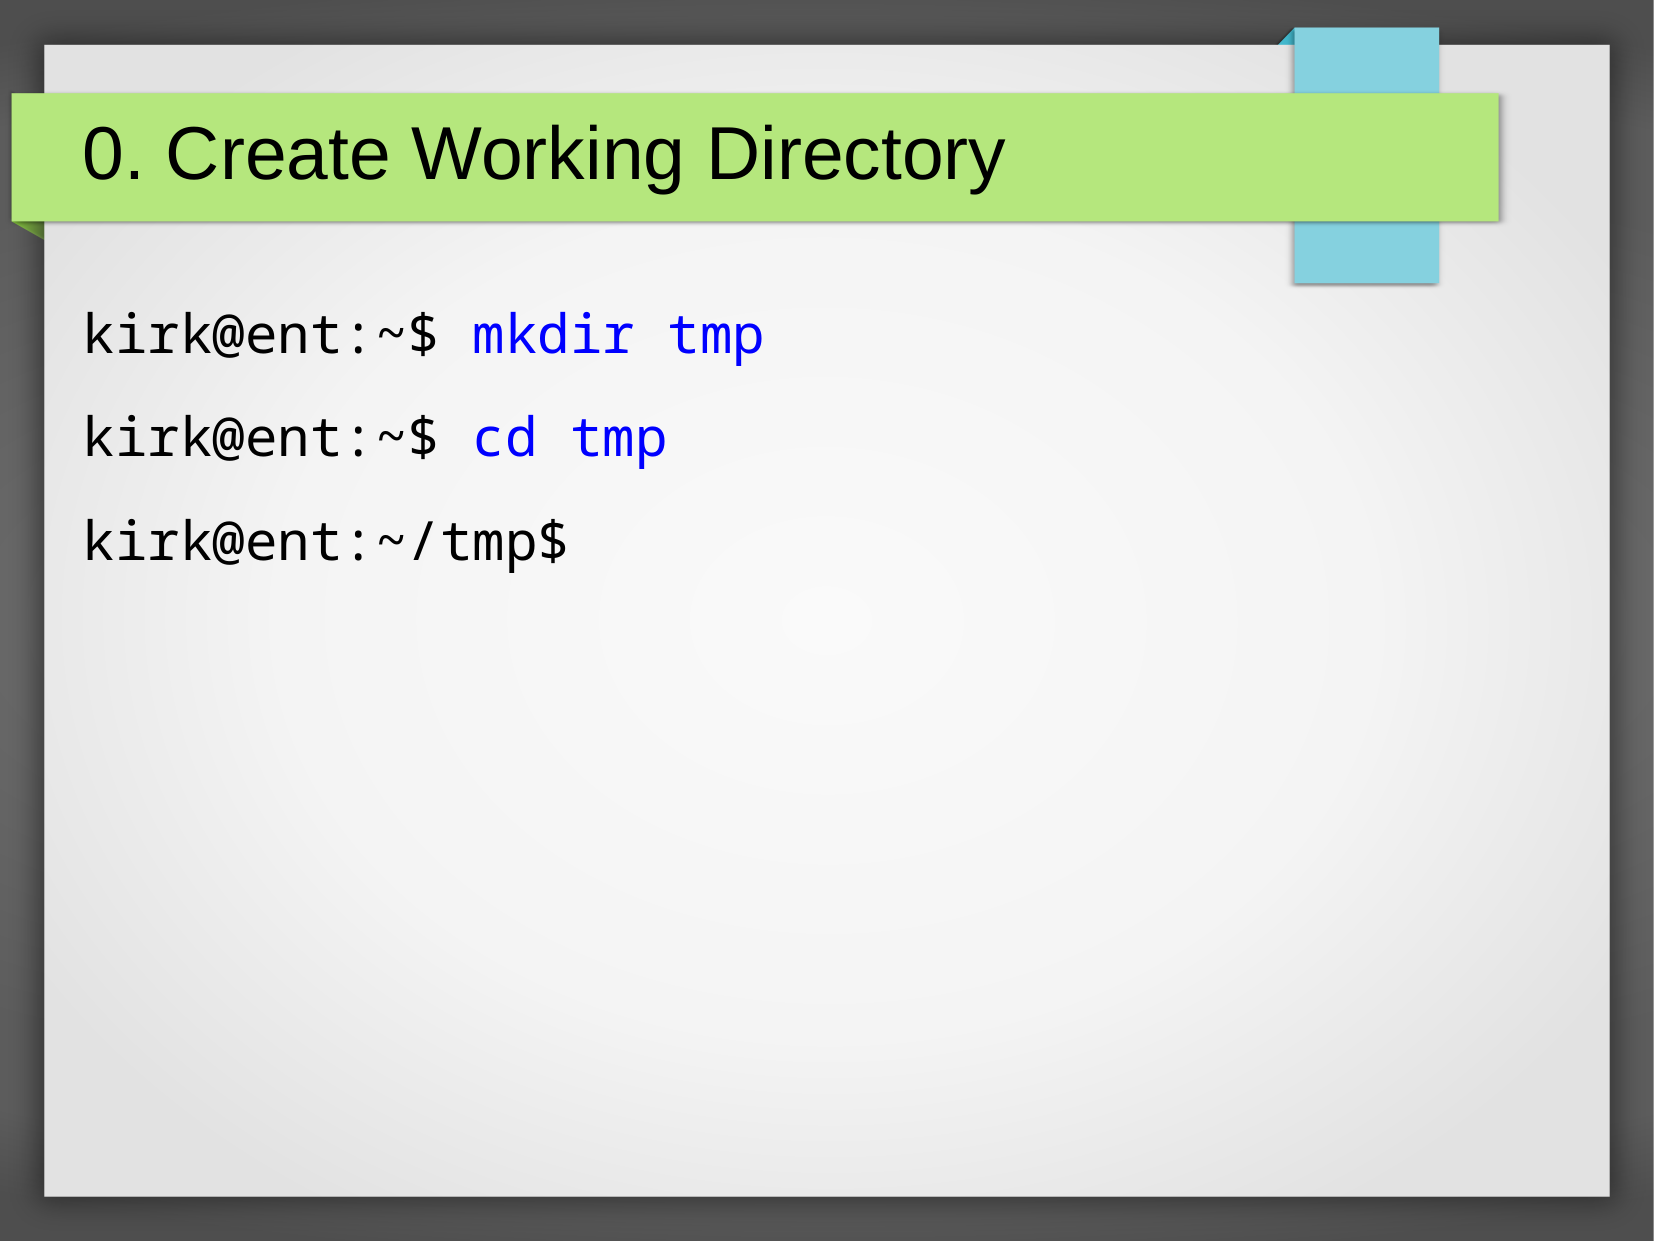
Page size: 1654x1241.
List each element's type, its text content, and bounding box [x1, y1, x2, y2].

list kirk@ent:~$ mkdir tmp kirk@ent:~$ cd tmp kirk@ent:~/tmp$ [82, 295, 1571, 1123]
picture [0, 0, 1654, 1241]
title 0. Create Working Directory [82, 94, 1264, 213]
